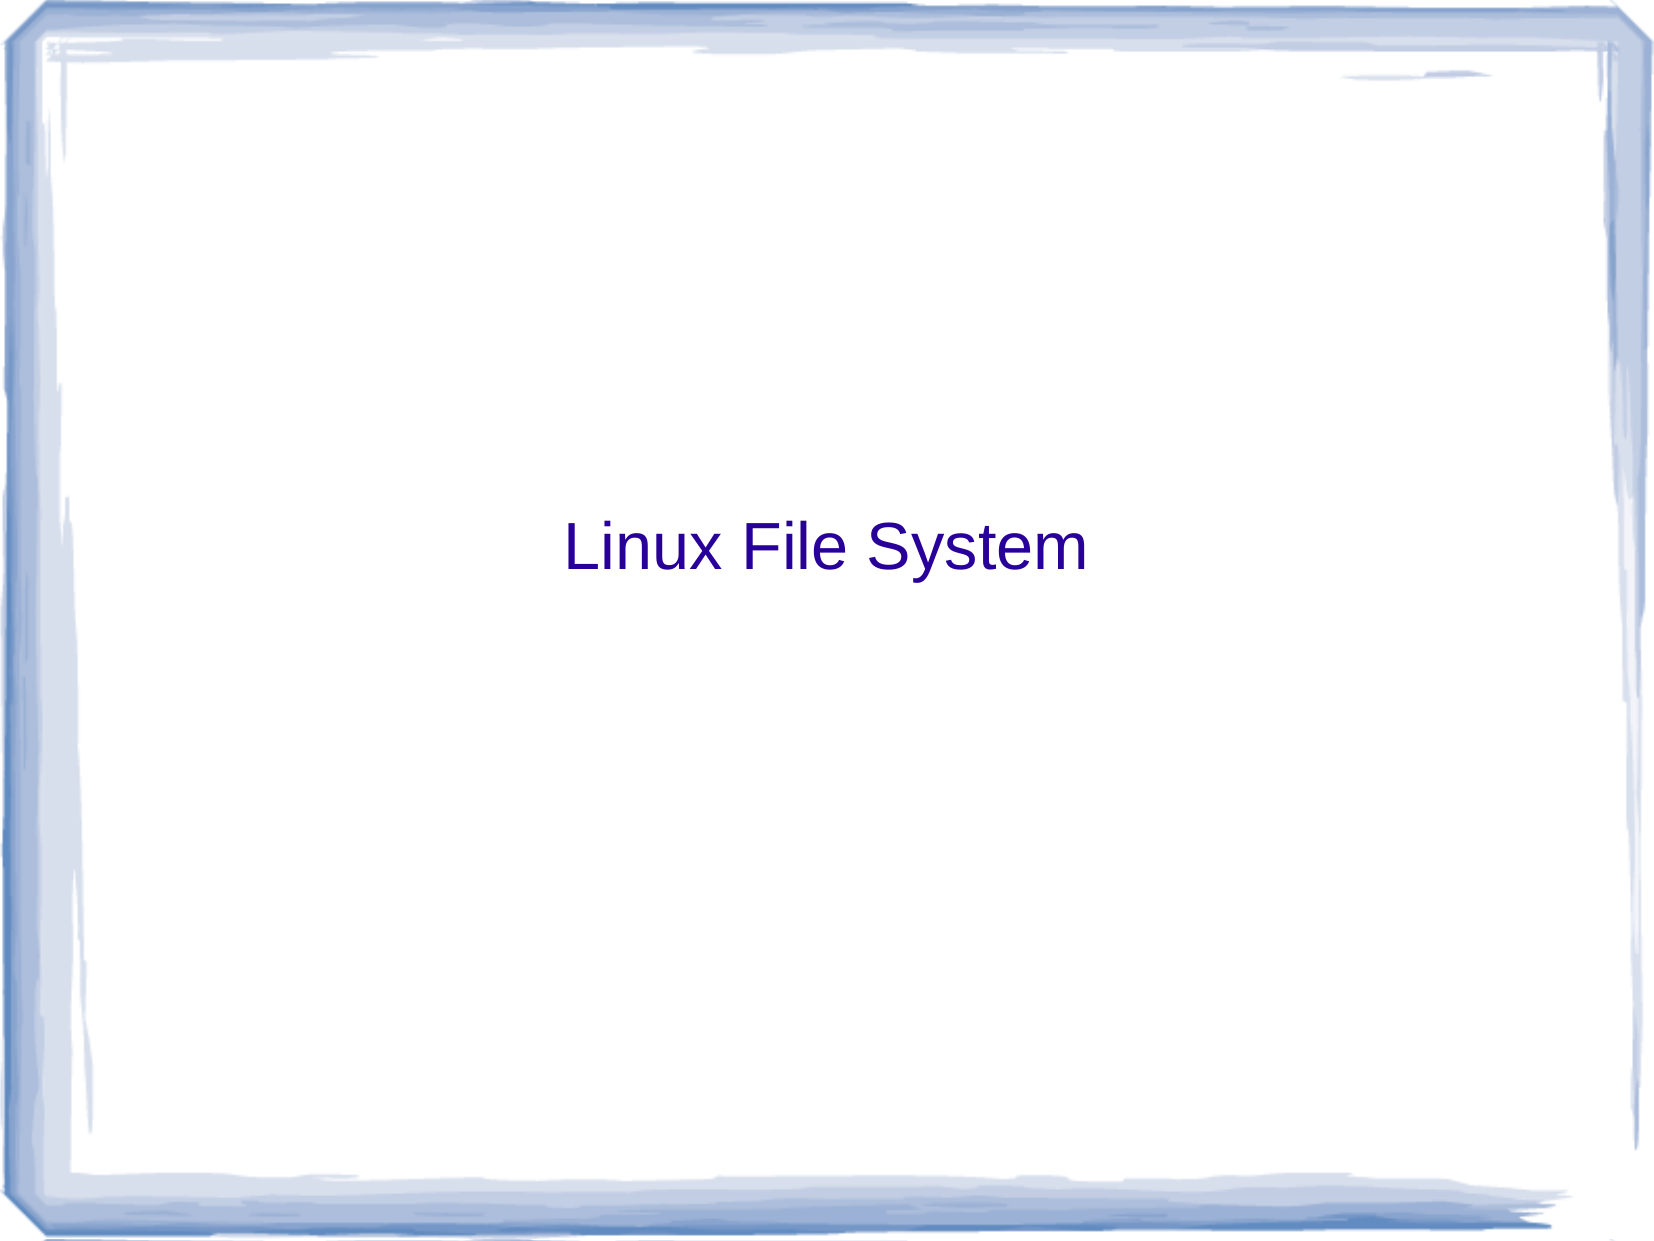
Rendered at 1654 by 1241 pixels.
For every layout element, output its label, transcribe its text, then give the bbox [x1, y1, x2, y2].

subtitle Linux File System [82, 49, 1571, 1044]
picture [0, 0, 1654, 1241]
